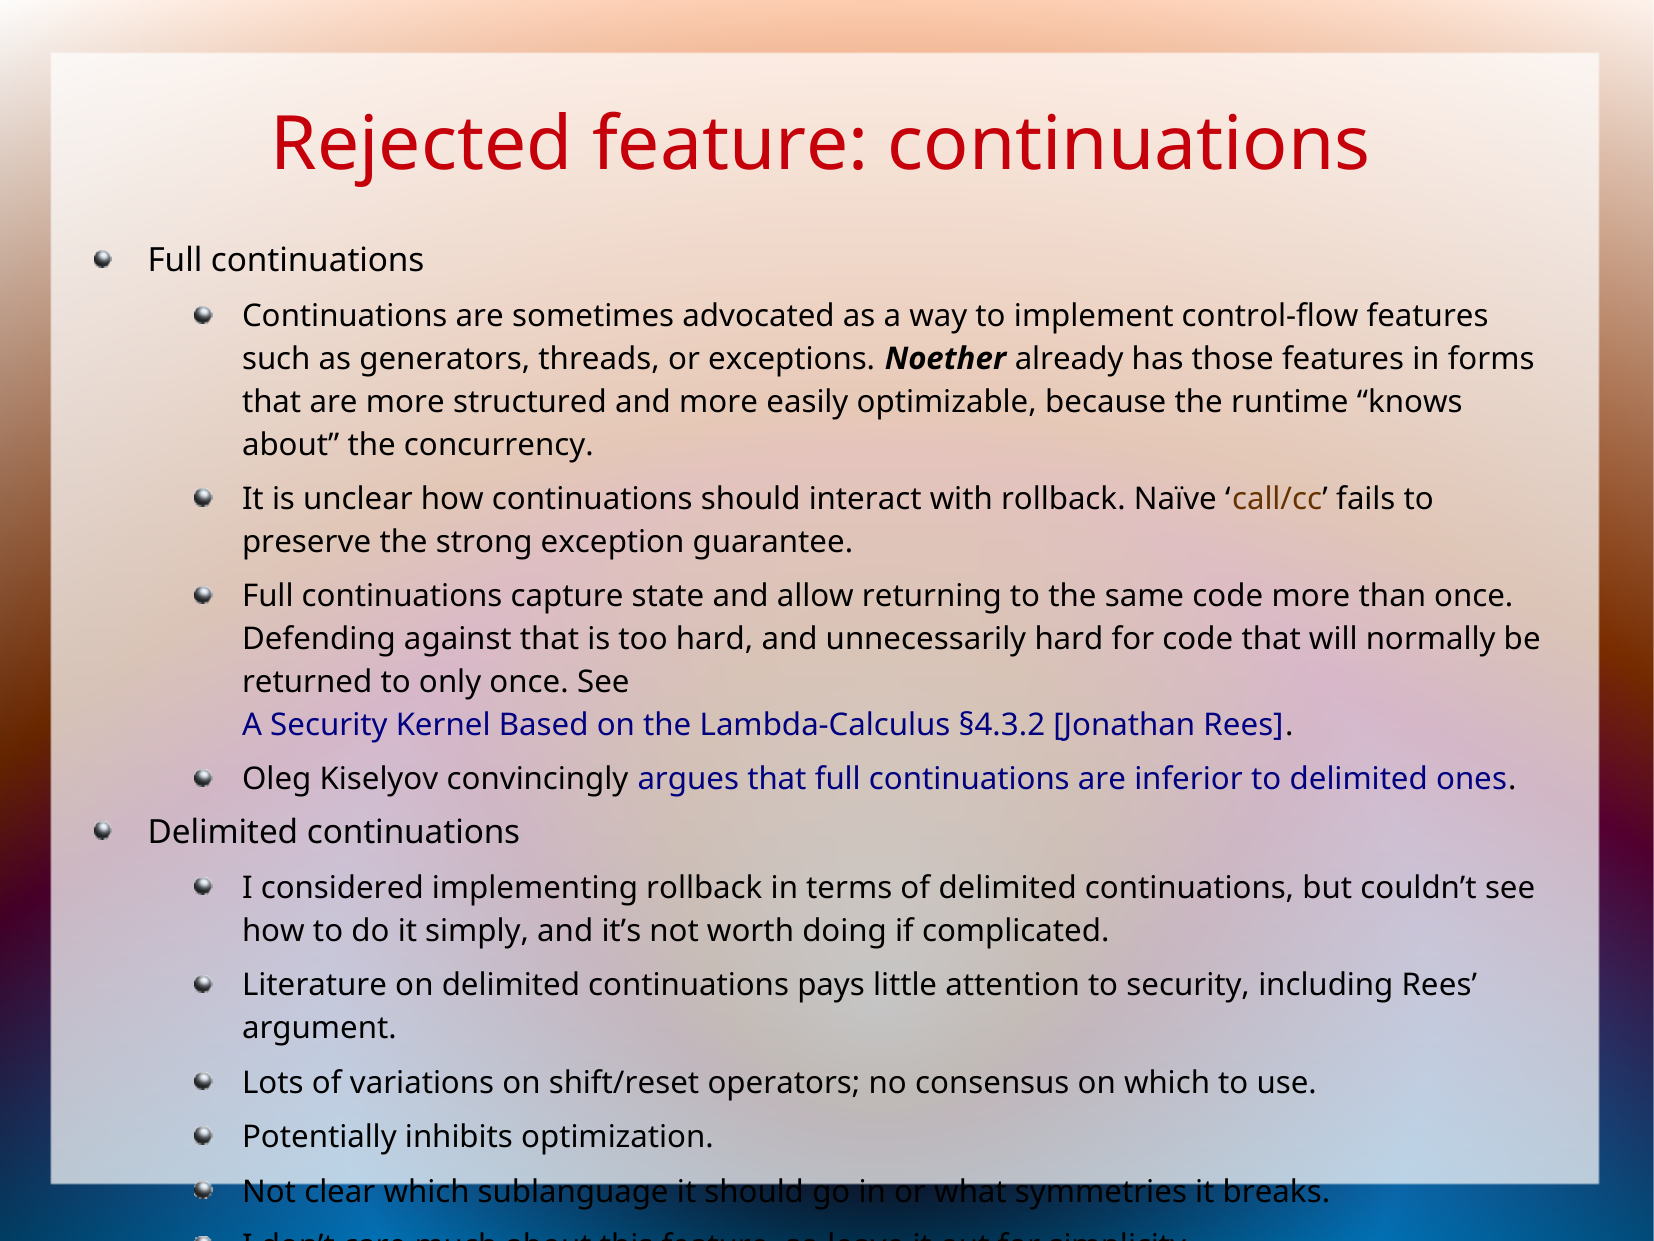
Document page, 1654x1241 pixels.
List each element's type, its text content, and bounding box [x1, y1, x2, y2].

picture [0, 0, 1654, 1241]
title Rejected feature: continuations [76, 43, 1565, 236]
list Full continuations Continuations are sometimes advocated as a way to implement control-flow features such as generators, threads, or exceptions. Noether already has those features in forms that are more structured and more easily optimizable, because the runtime “knows about” the concurrency. It is unclear how continuations should interact with rollback. Naïve ‘call/cc’ fails to preserve the strong exception guarantee. Full continuations capture state and allow returning to the same code more than once. Defending against that is too hard, and unnecessarily hard for code that will normally be returned to only once. See A Security Kernel Based on the Lambda-Calculus §4.3.2 [Jonathan Rees]. Oleg Kiselyov convincingly argues that full continuations are inferior to delimited ones. Delimited continuations I considered implementing rollback in terms of delimited continuations, but couldn’t see how to do it simply, and it’s not worth doing if complicated. Literature on delimited continuations pays little attention to security, including Rees’ argument. Lots of variations on shift/reset operators; no consensus on which to use. Potentially inhibits optimization. Not clear which sublanguage it should go in or what symmetries it breaks. I don’t care much about this feature, so leave it out for simplicity. However, Yield: Mainstream Delimited Continuations [James and Sabry] is an awesome paper. [76, 236, 1565, 1101]
